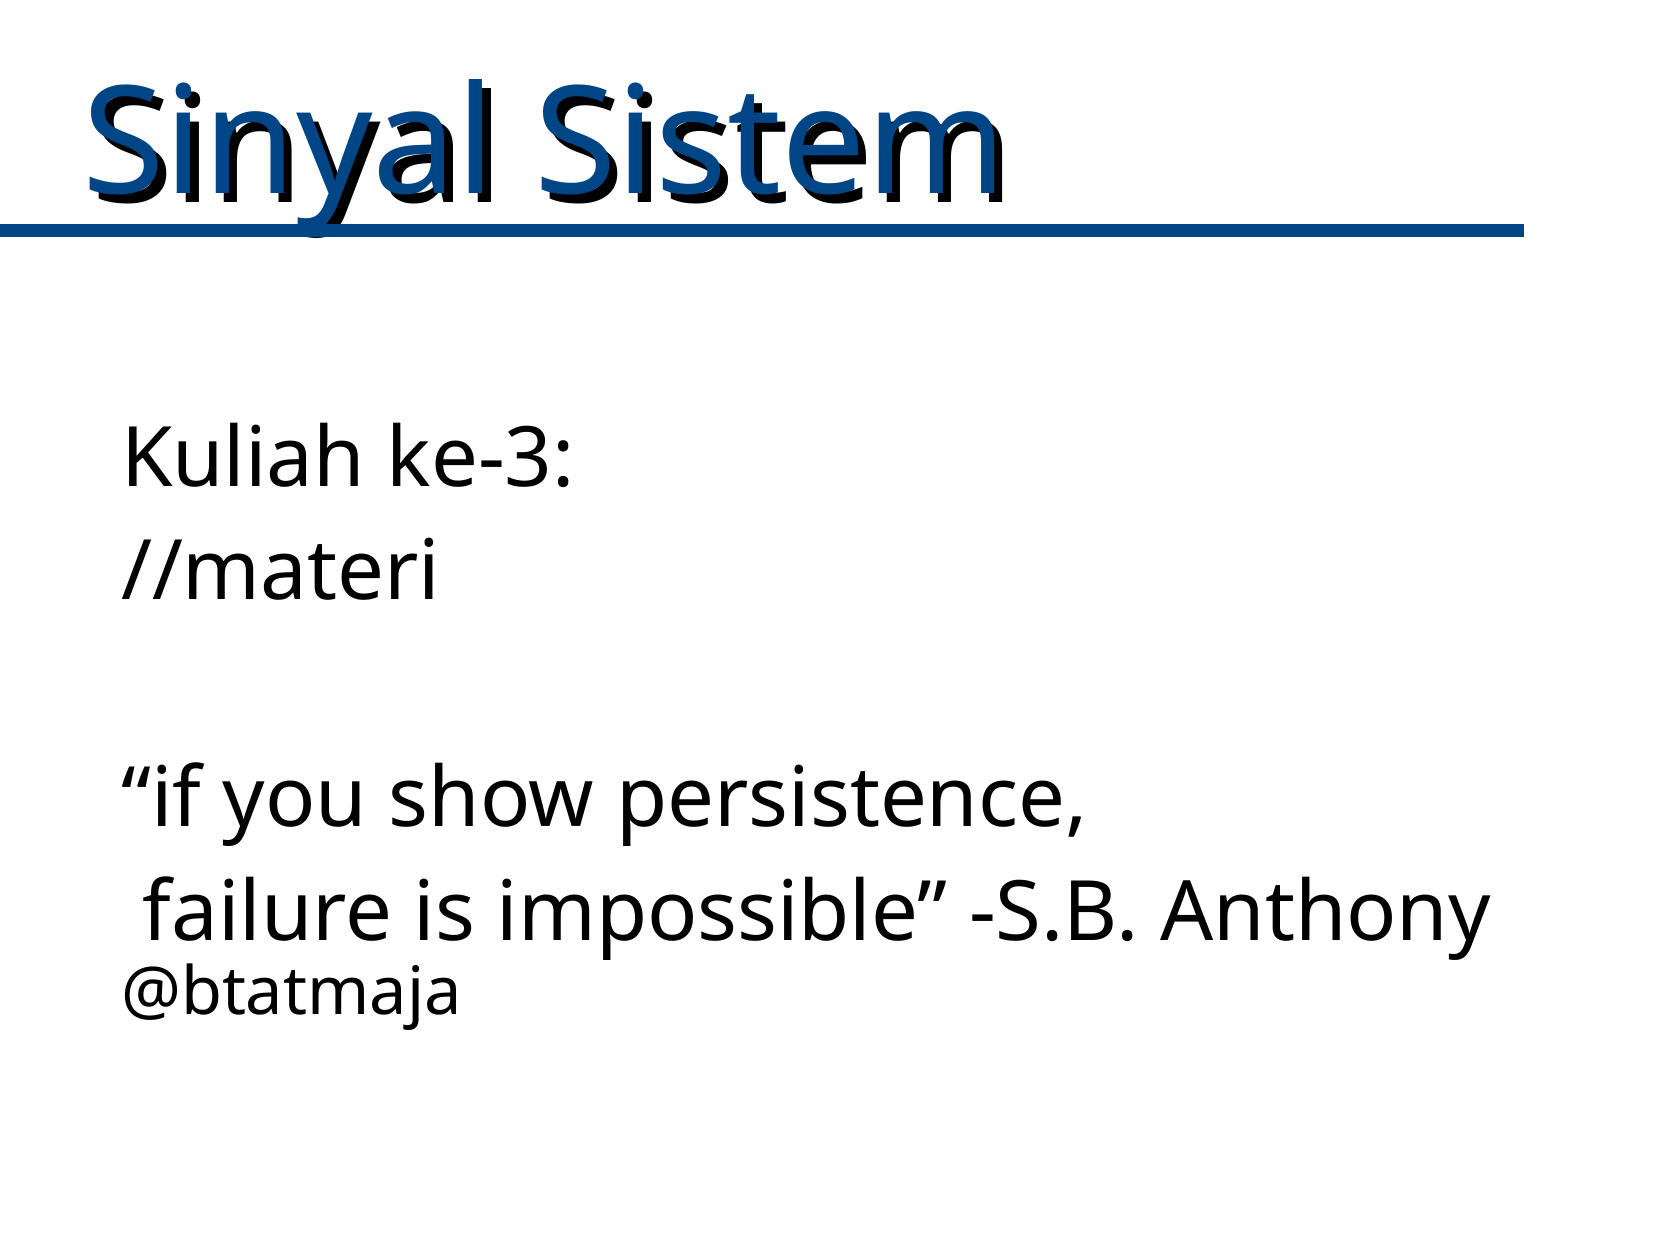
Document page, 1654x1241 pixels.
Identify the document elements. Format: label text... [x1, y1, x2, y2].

subtitle Sinyal Sistem [82, 35, 1235, 224]
text_box @btatmaja [106, 935, 1524, 1033]
text_box Kuliah ke-3: //materi “if you show persistence, failure is impossible” -S.B. Anthony [106, 389, 1502, 873]
text_box [0, 224, 1524, 237]
